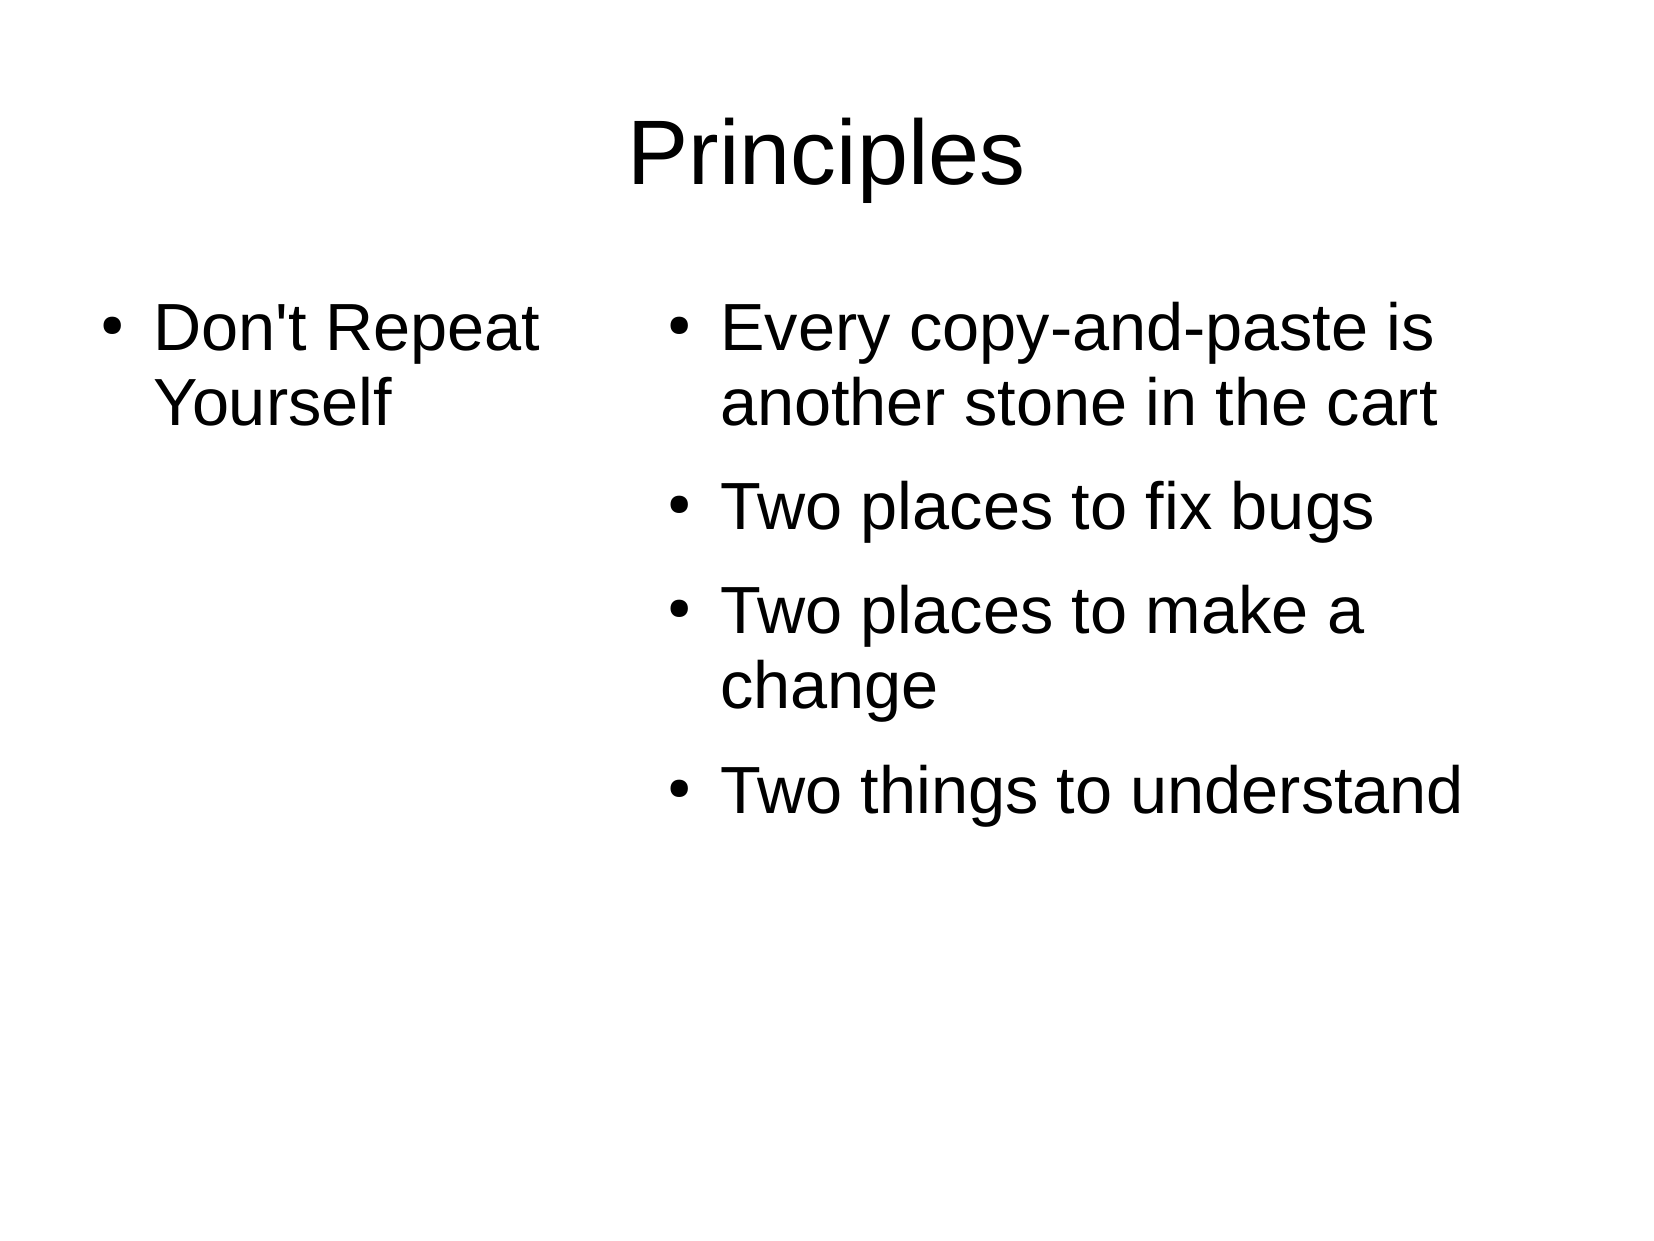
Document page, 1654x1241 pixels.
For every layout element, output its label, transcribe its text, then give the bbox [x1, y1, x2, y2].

list Every copy-and-paste is another stone in the cart Two places to fix bugs Two places to make a change Two things to understand [649, 290, 1539, 1010]
title Principles [82, 49, 1571, 257]
list Don't Repeat Yourself [82, 290, 603, 1010]
